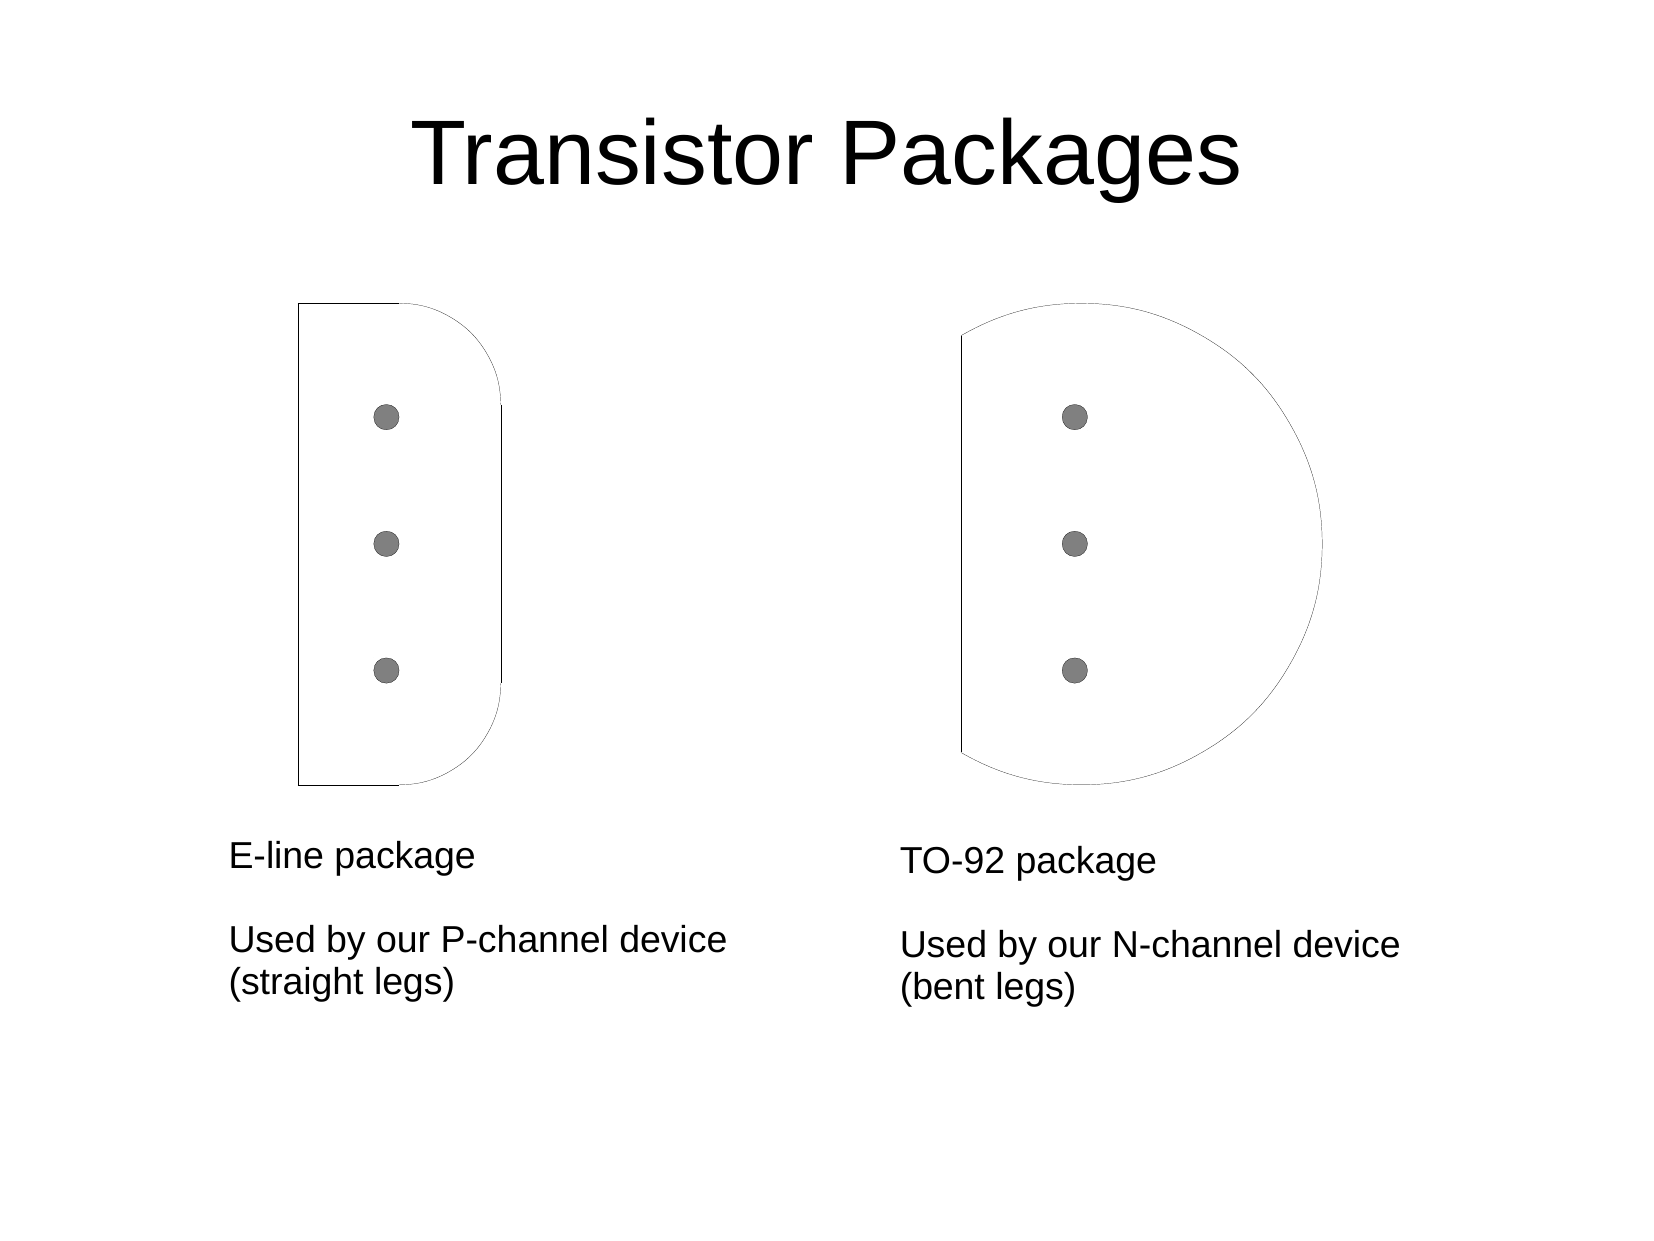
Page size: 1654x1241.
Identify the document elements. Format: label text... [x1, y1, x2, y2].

text_box TO-92 package Used by our N-channel device (bent legs) [885, 832, 1416, 1016]
chart [0, 270, 1654, 818]
title Transistor Packages [82, 49, 1571, 257]
text_box E-line package Used by our P-channel device (straight legs) [213, 826, 743, 1010]
